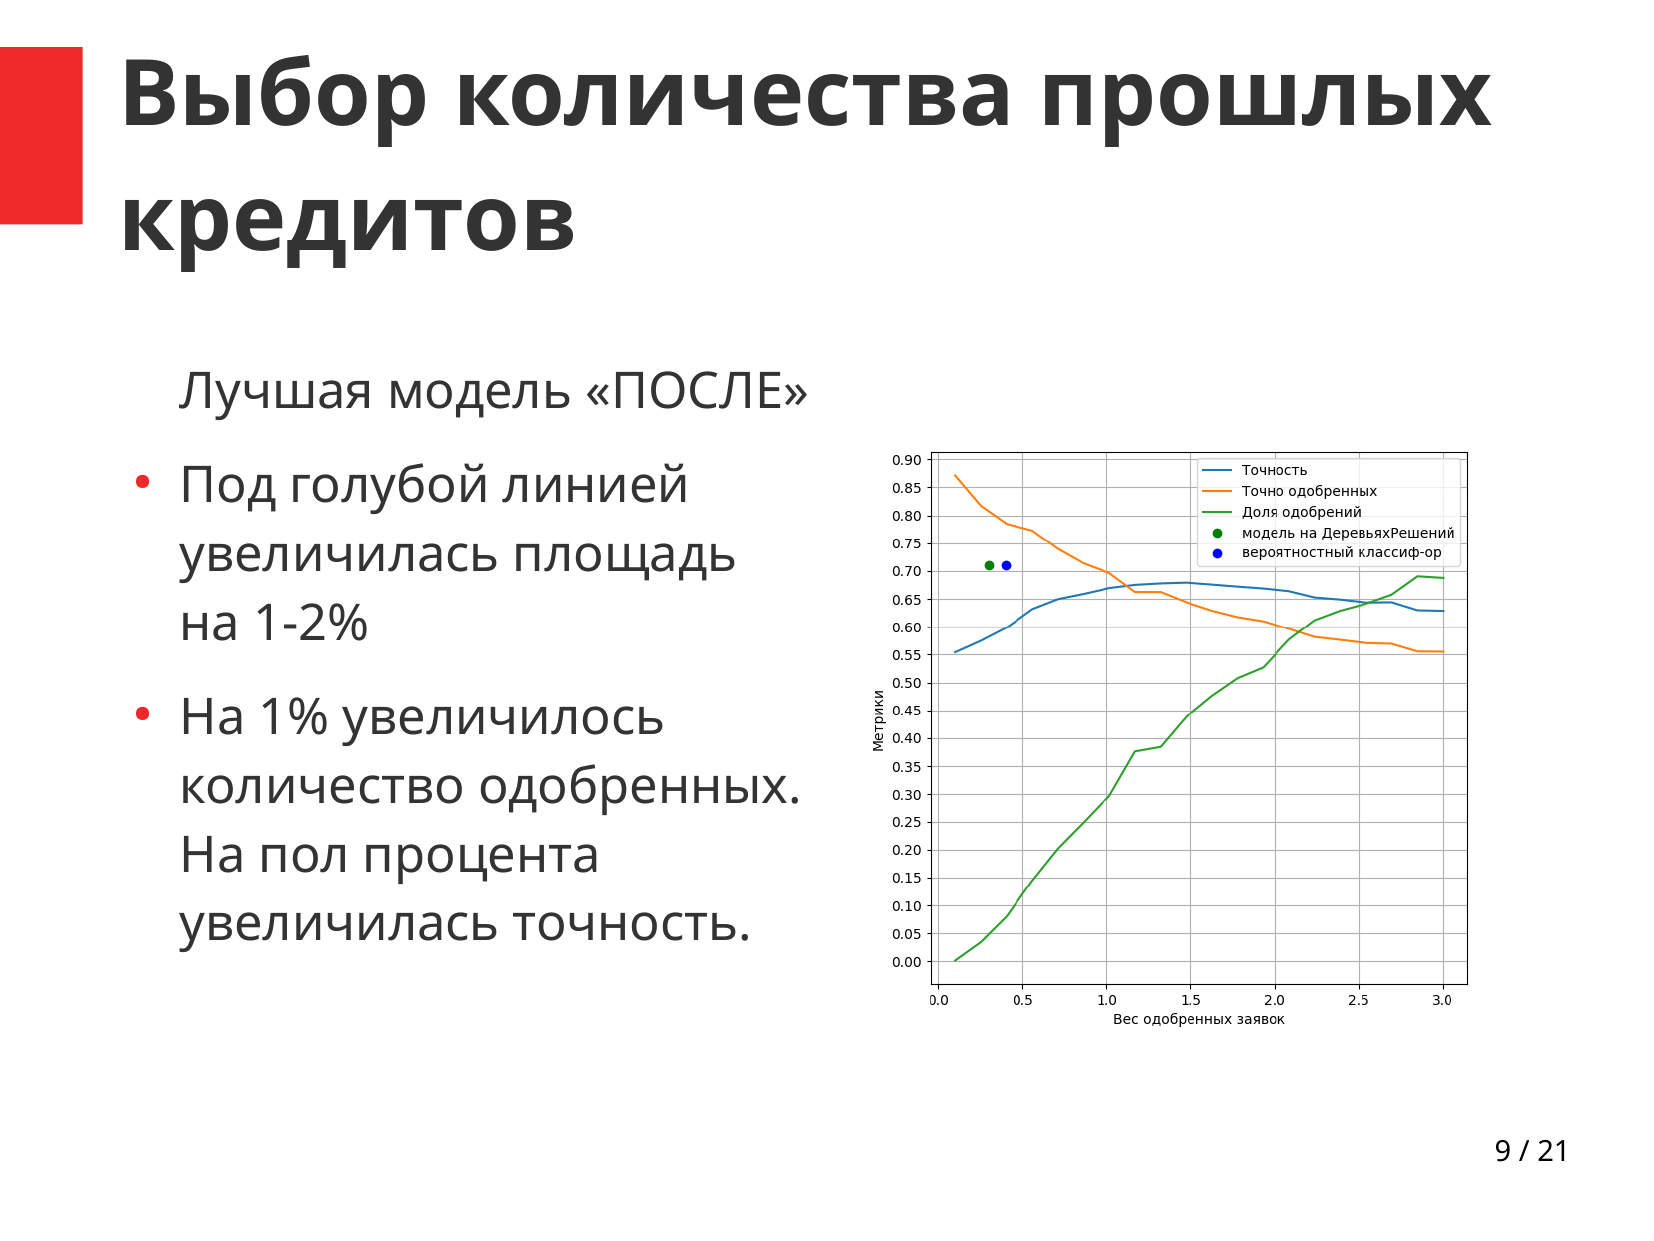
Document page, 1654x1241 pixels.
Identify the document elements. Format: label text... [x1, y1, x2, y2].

list Лучшая модель «ПОСЛЕ» Под голубой линией увеличилась площадь на 1-2% На 1% увеличилось количество одобренных. На пол процента увеличилась точность. [118, 354, 810, 1074]
title Выбор количества прошлых кредитов [118, 27, 1571, 278]
picture [844, 368, 1536, 1060]
